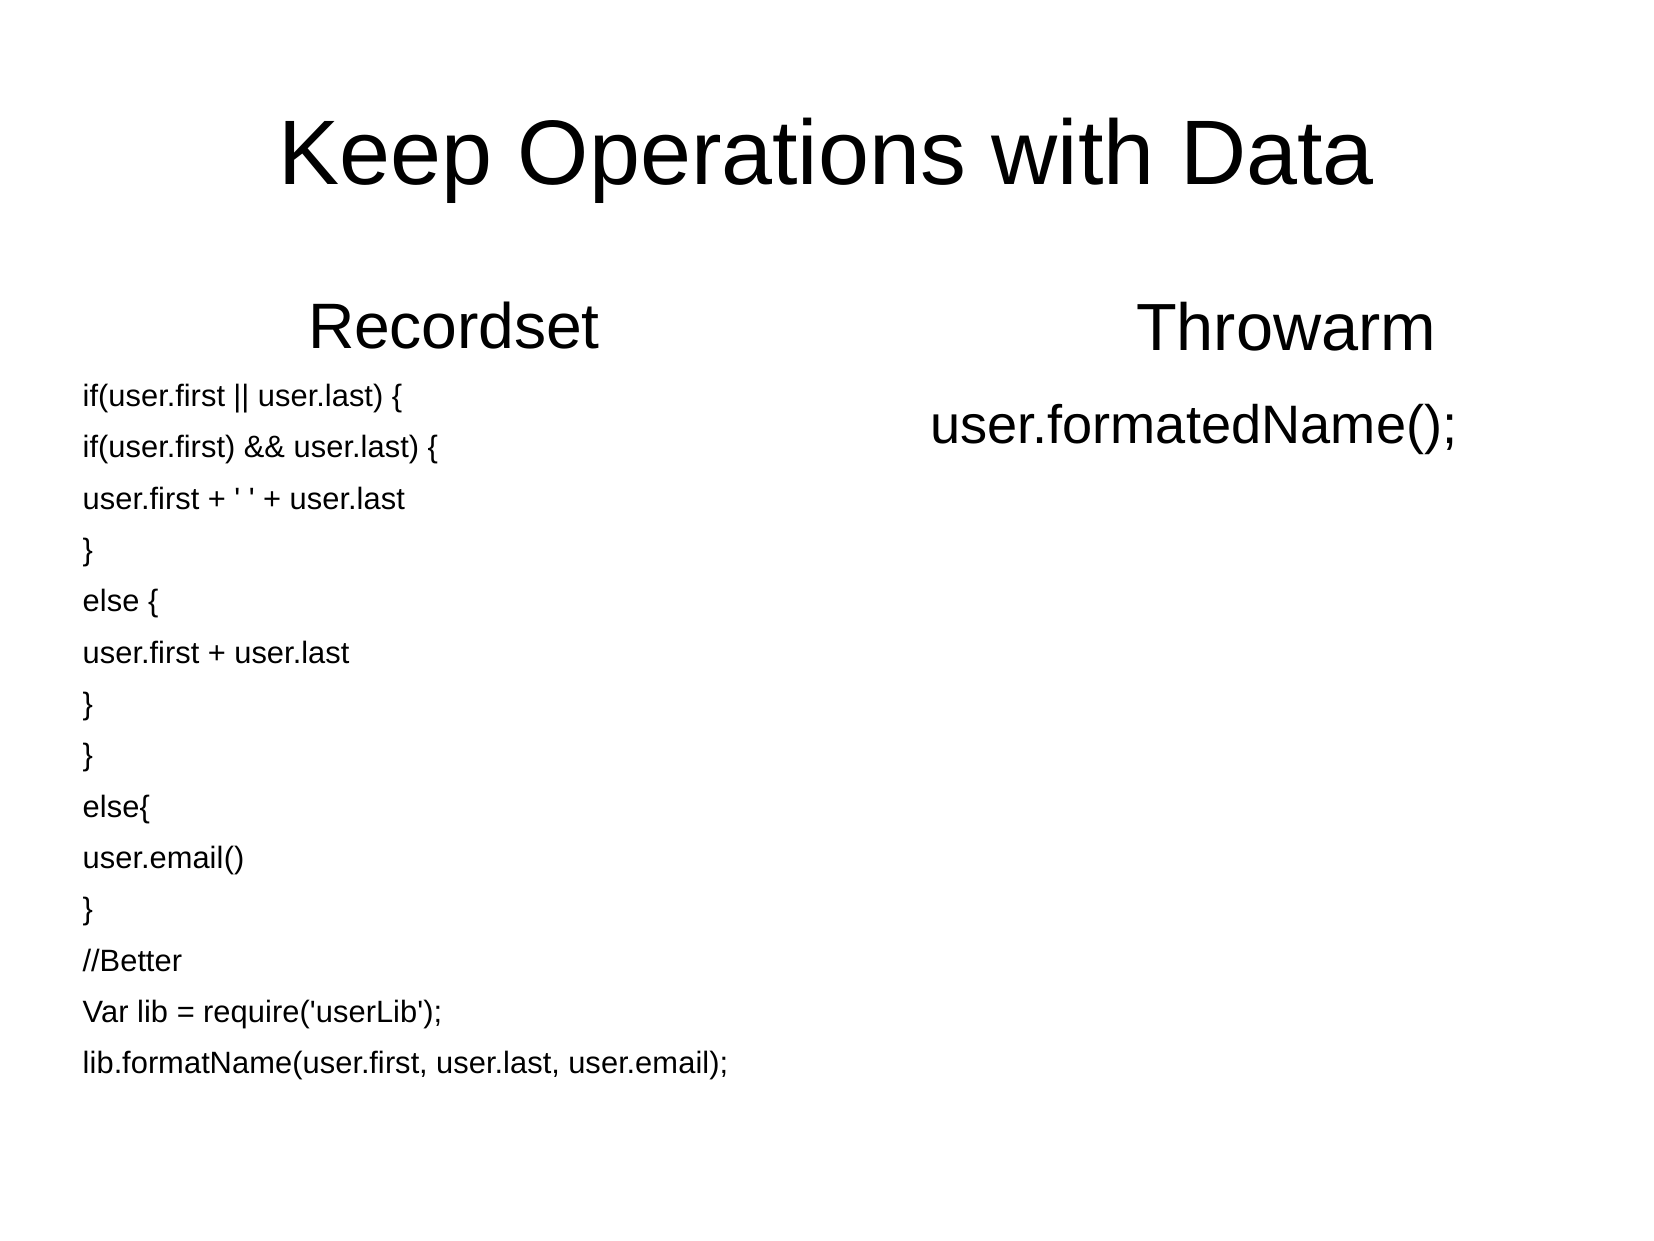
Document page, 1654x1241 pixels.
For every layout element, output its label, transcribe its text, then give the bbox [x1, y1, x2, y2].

list Recordset if(user.first || user.last) { if(user.first) && user.last) { user.first + ' ' + user.last } else { user.first + user.last } } else{ user.email() } //Better Var lib = require('userLib'); lib.formatName(user.first, user.last, user.email); [82, 290, 826, 1186]
list Throwarm user.formatedName(); [930, 290, 1572, 1010]
title Keep Operations with Data [82, 49, 1571, 257]
